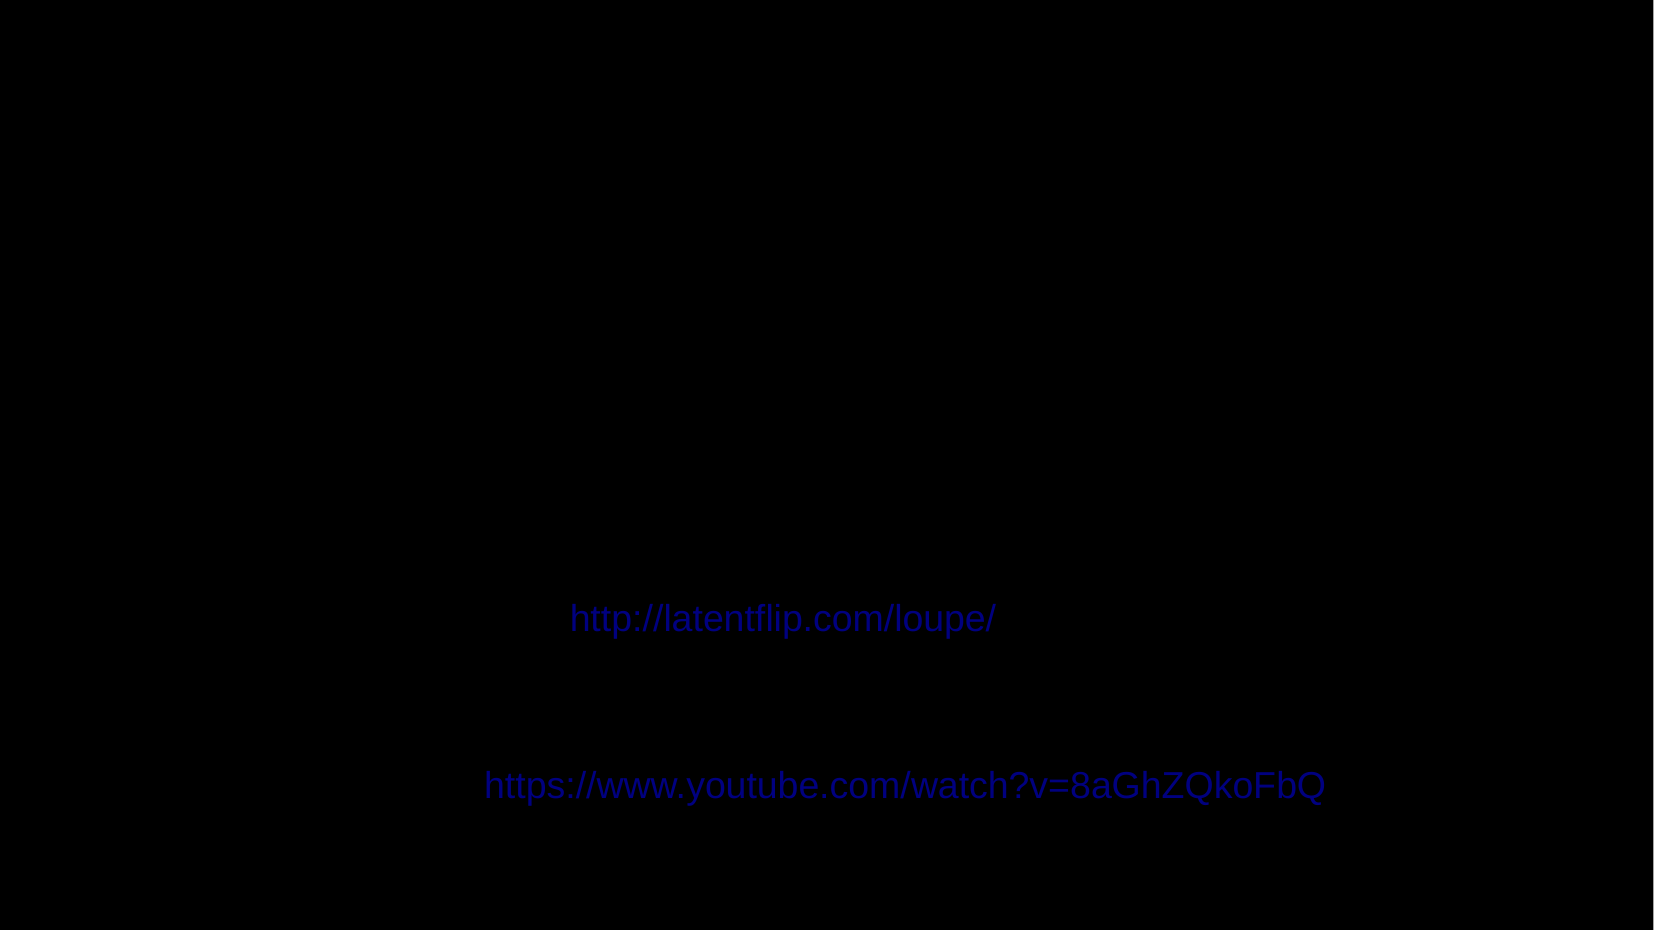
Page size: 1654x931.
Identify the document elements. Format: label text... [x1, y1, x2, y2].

text_box http://latentflip.com/loupe/ [555, 590, 1095, 661]
text_box https://www.youtube.com/watch?v=8aGhZQkoFbQ [469, 756, 1512, 827]
